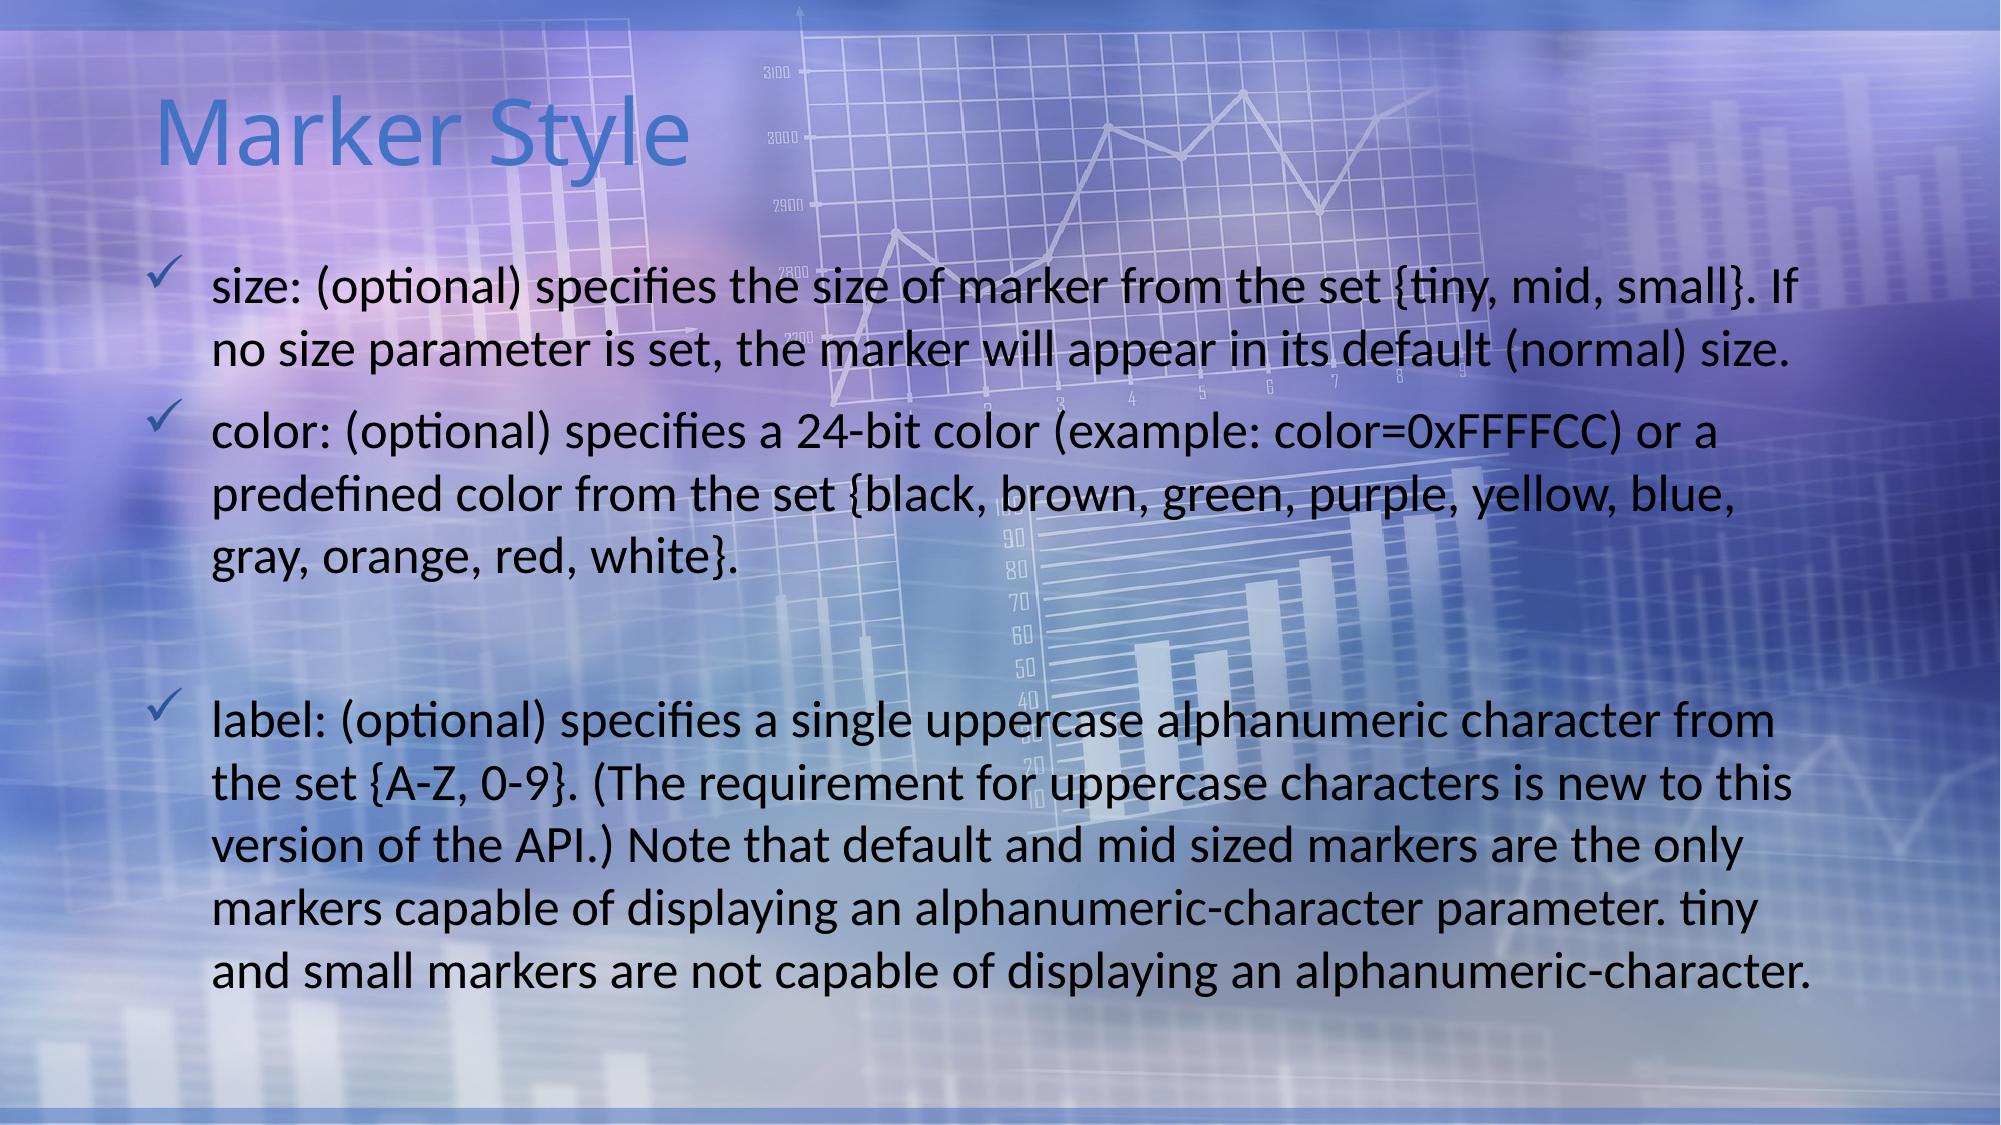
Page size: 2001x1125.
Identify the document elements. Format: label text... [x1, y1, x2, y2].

picture [0, 31, 2001, 1125]
list size: (optional) specifies the size of marker from the set {tiny, mid, small}. If no size parameter is set, the marker will appear in its default (normal) size. color: (optional) specifies a 24-bit color (example: color=0xFFFFCC) or a predefined color from the set {black, brown, green, purple, yellow, blue, gray, orange, red, white}. label: (optional) specifies a single uppercase alphanumeric character from the set {A-Z, 0-9}. (The requirement for uppercase characters is new to this version of the API.) Note that default and mid sized markers are the only markers capable of displaying an alphanumeric-character parameter. tiny and small markers are not capable of displaying an alphanumeric-character. [127, 244, 1853, 1017]
title Marker Style [137, 59, 1863, 197]
